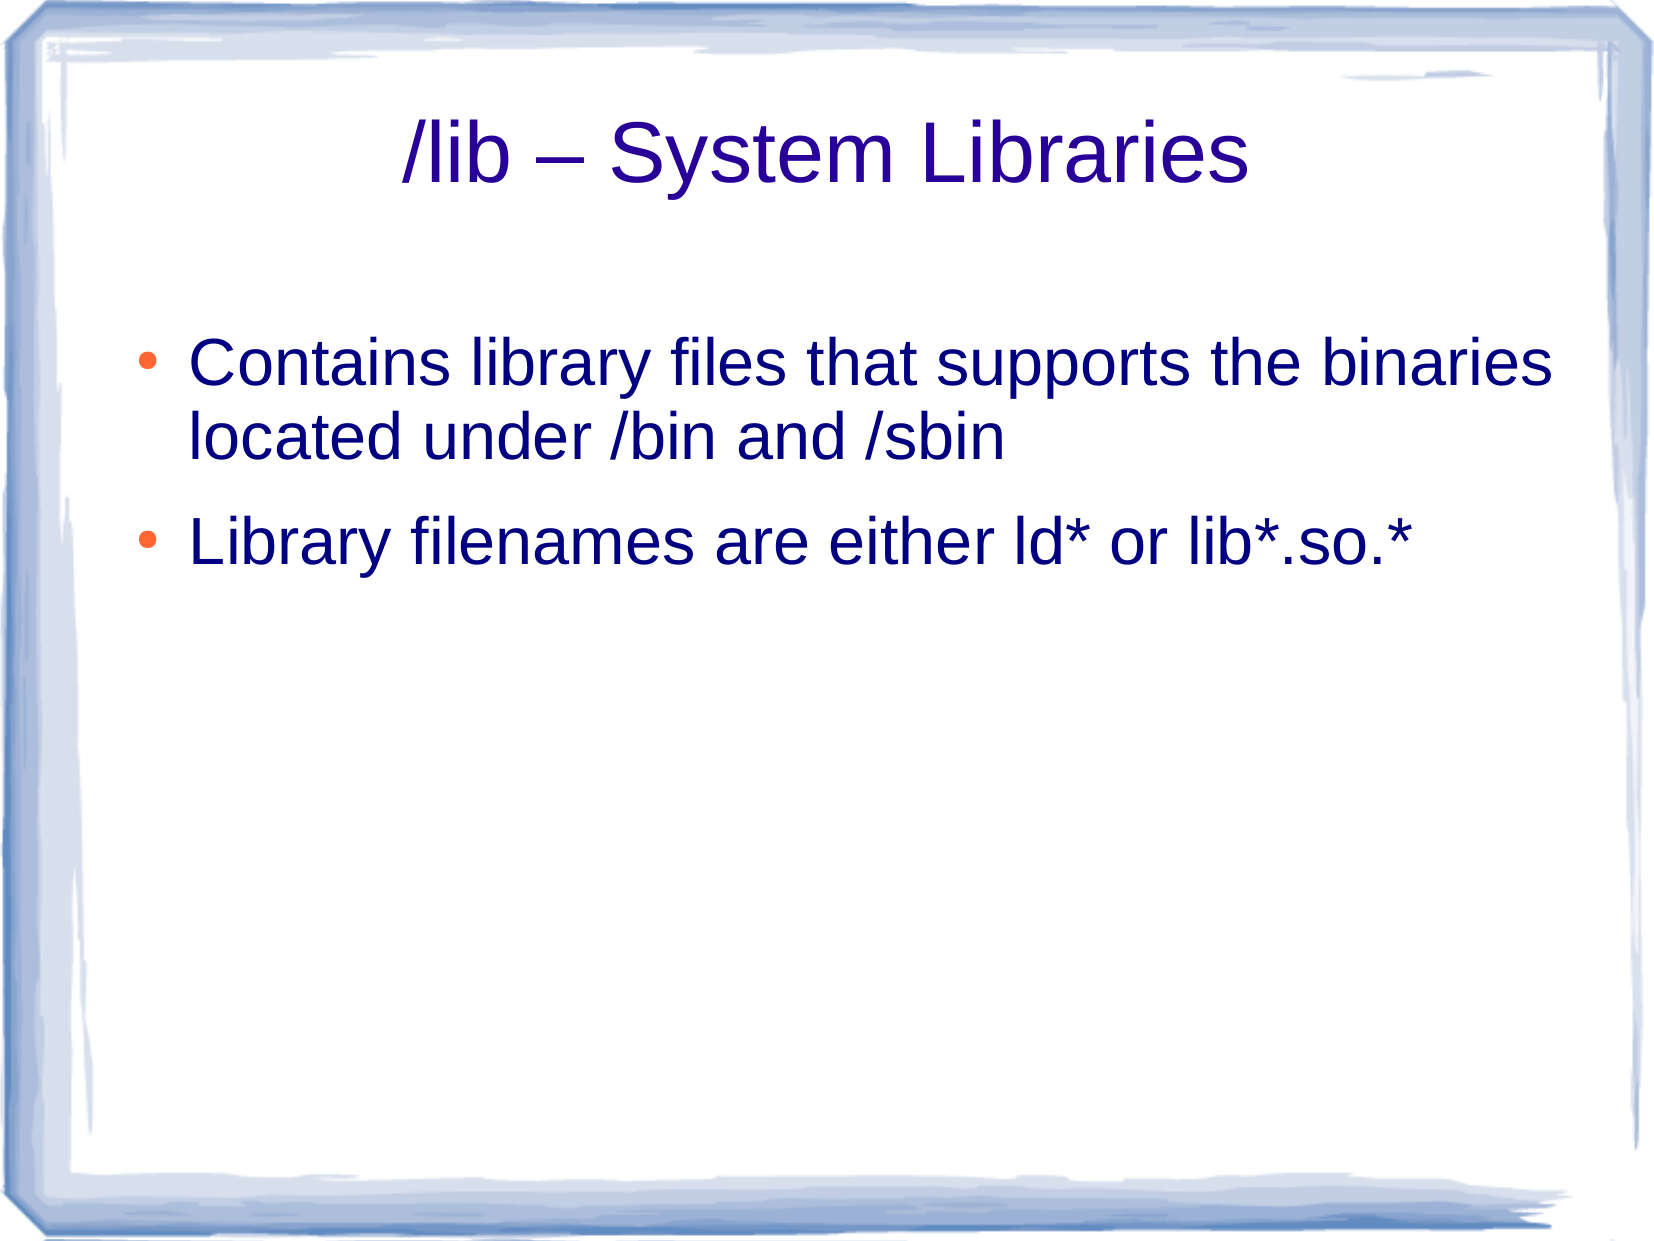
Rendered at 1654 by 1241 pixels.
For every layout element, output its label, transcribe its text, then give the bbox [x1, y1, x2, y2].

title /lib – System Libraries [82, 49, 1571, 257]
list Contains library files that supports the binaries located under /bin and /sbin Library filenames are either ld* or lib*.so.* [118, 324, 1571, 1045]
picture [0, 0, 1654, 1241]
